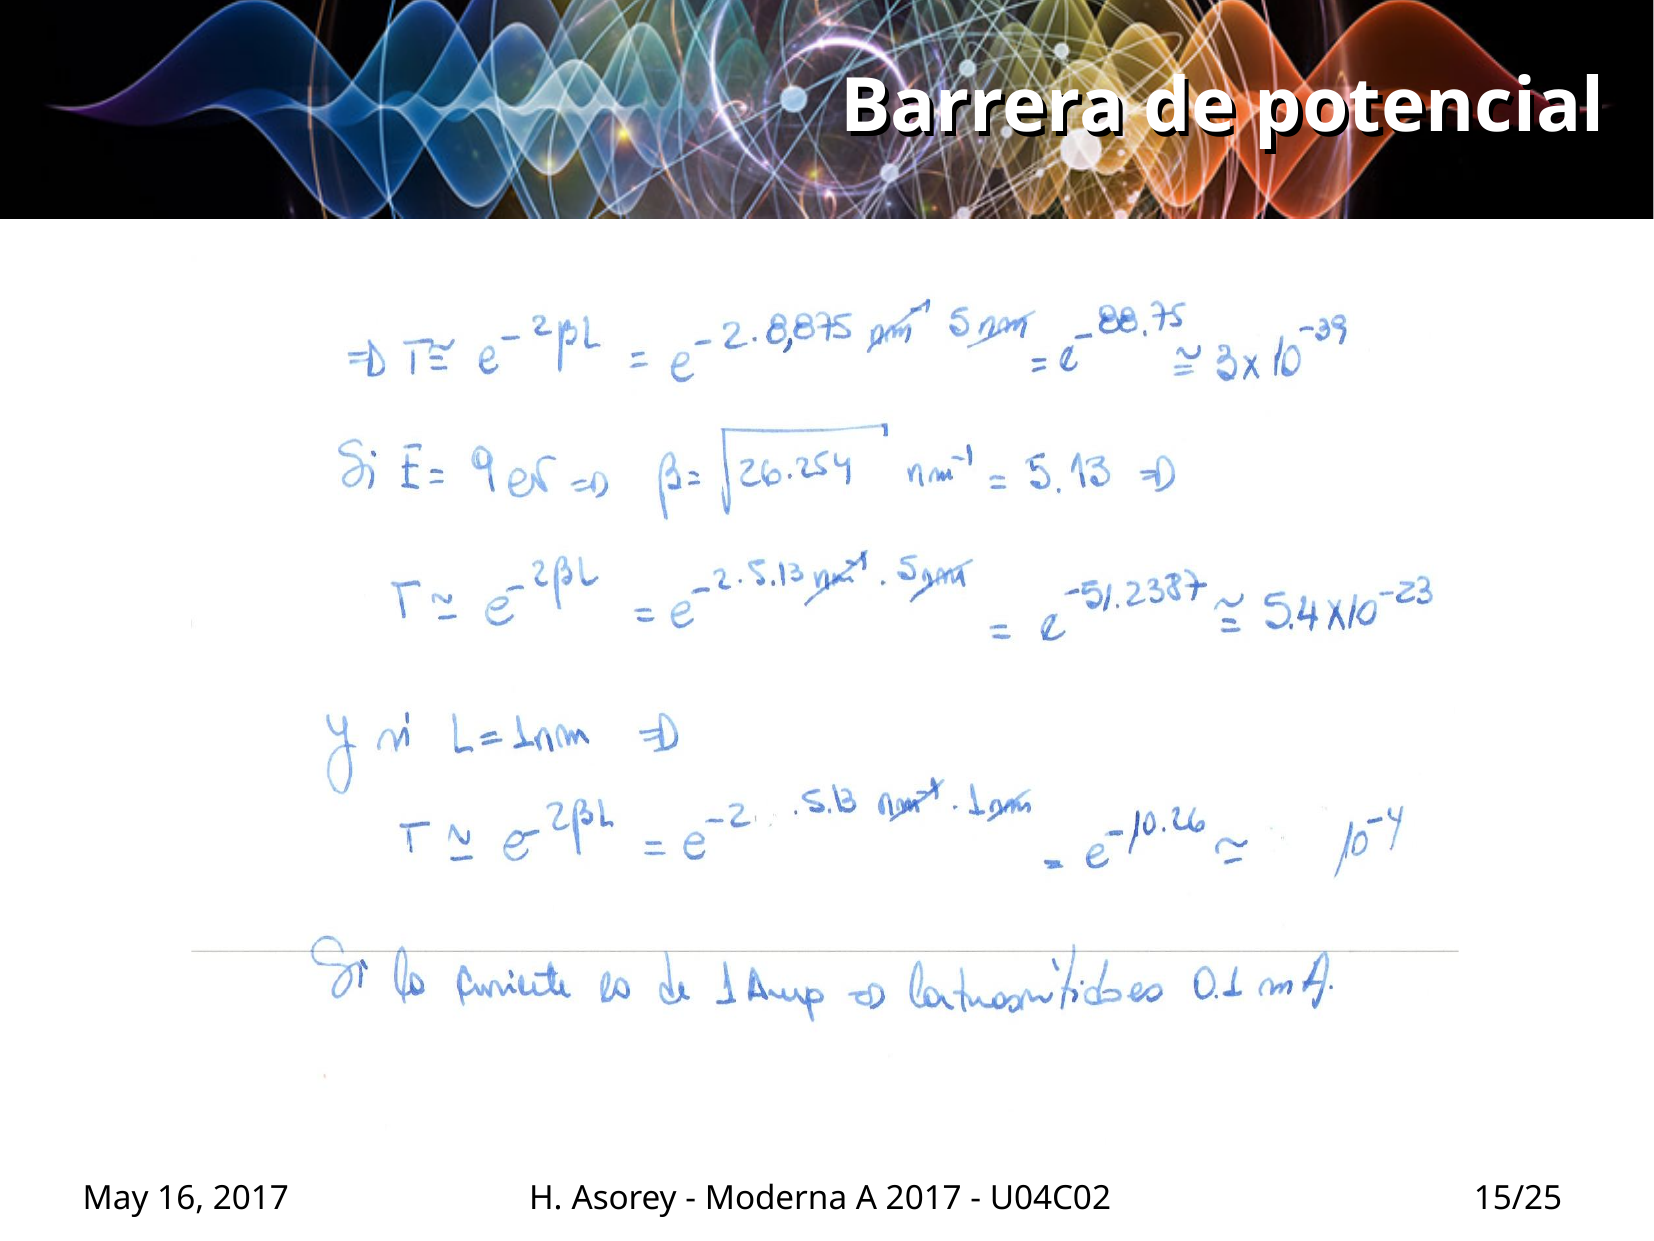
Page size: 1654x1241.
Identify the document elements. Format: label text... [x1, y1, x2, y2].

picture [191, 255, 1459, 1156]
picture [0, 0, 1654, 219]
title Barrera de potencial [45, 15, 1606, 191]
